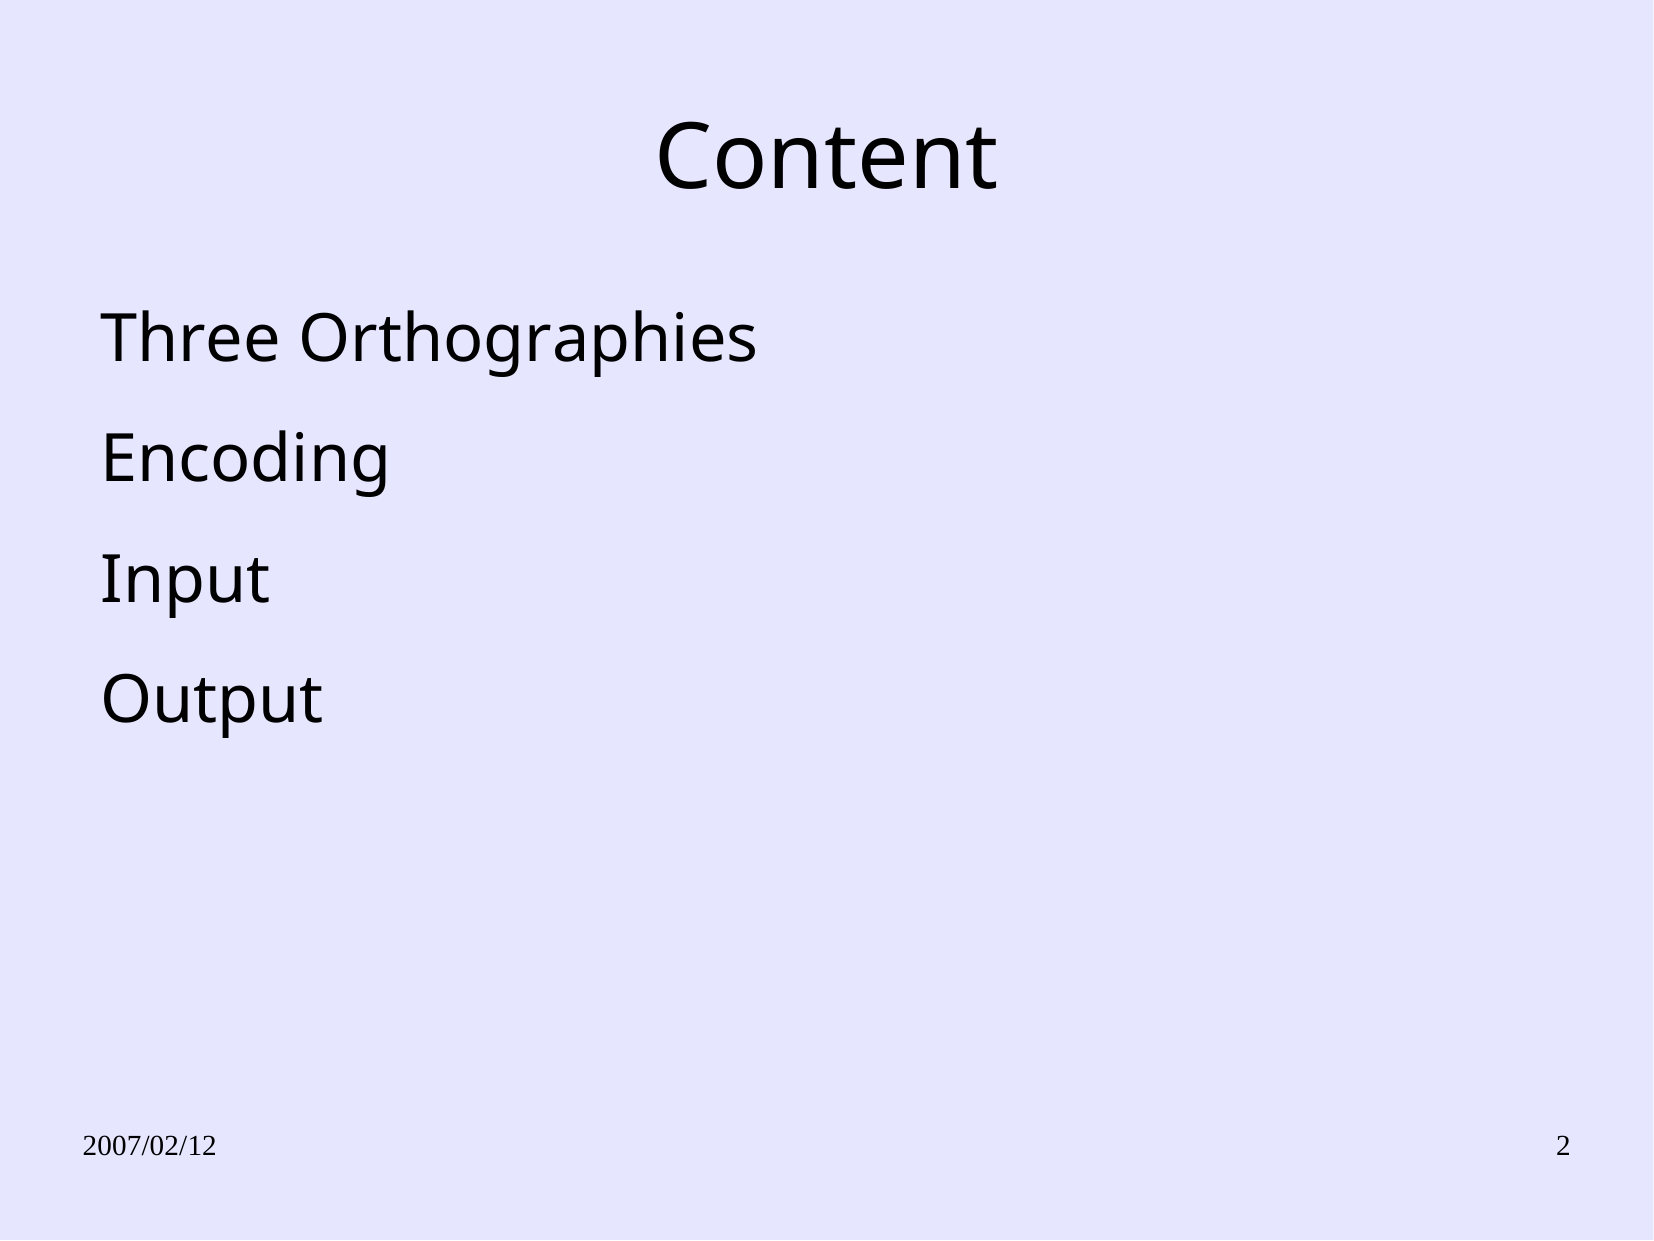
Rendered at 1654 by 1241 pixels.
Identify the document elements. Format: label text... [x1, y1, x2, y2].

list Three Orthographies Encoding Input Output [82, 290, 1571, 1094]
title Content [82, 49, 1571, 257]
